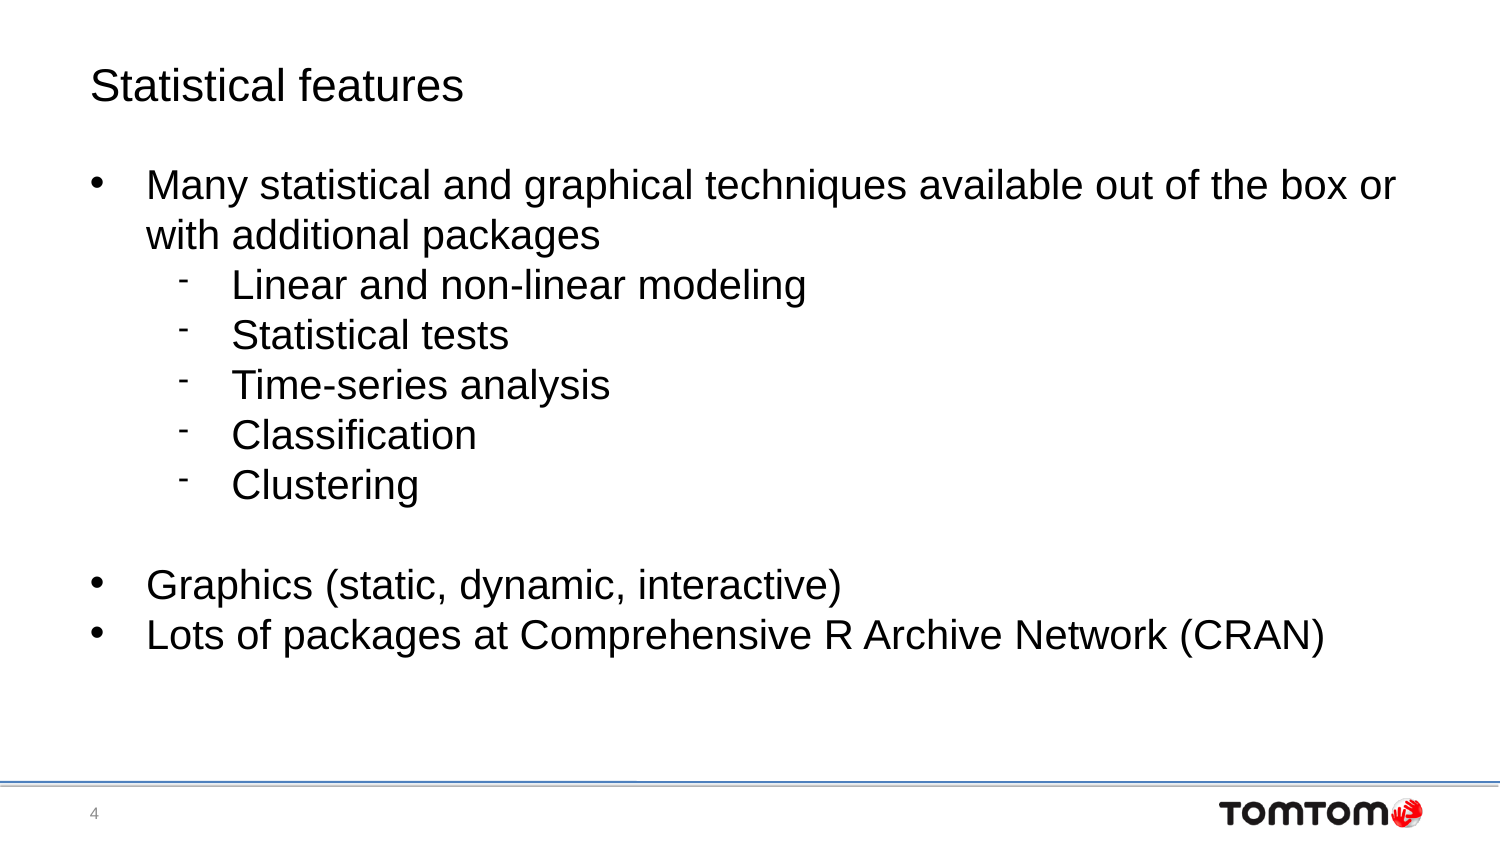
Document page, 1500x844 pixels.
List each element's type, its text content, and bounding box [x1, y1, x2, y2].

text_box <number> [74, 790, 146, 836]
text_box Statistical features [75, 0, 1425, 118]
picture [1219, 796, 1425, 832]
text_box Many statistical and graphical techniques available out of the box or with additional packages Linear and non-linear modeling Statistical tests Time-series analysis Classification Clustering Graphics (static, dynamic, interactive) Lots of packages at Comprehensive R Archive Network (CRAN) [75, 150, 1425, 782]
